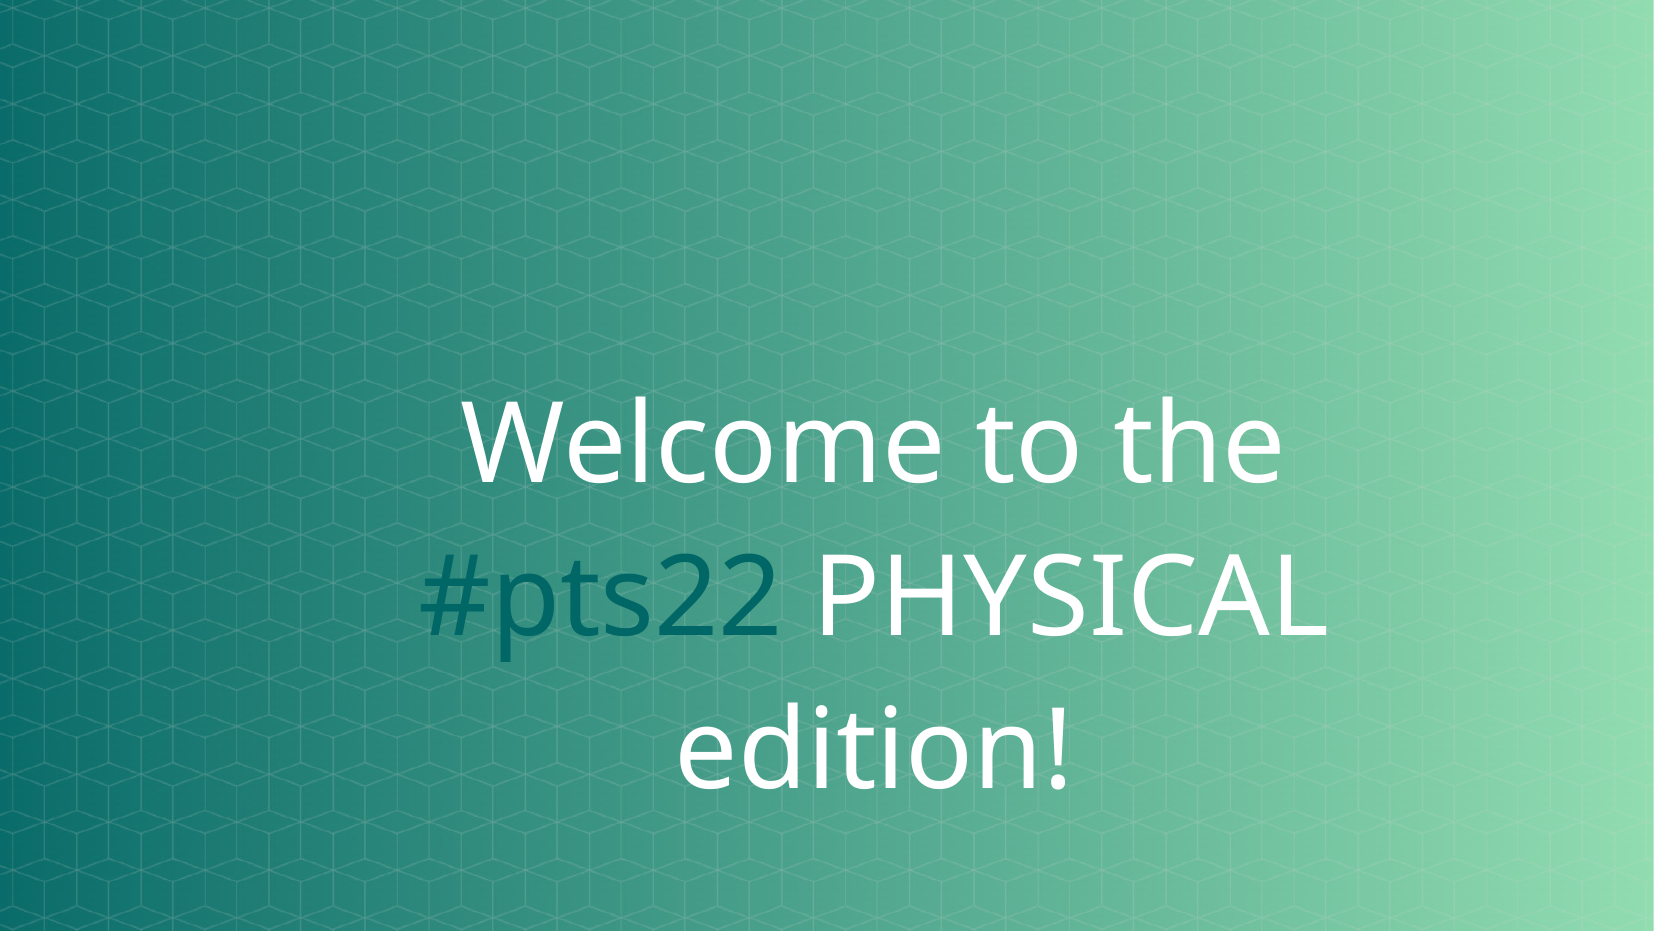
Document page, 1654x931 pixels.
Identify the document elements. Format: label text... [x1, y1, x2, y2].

picture [0, 0, 1654, 931]
text_box Welcome to the #pts22 PHYSICAL edition! [295, 354, 1453, 832]
